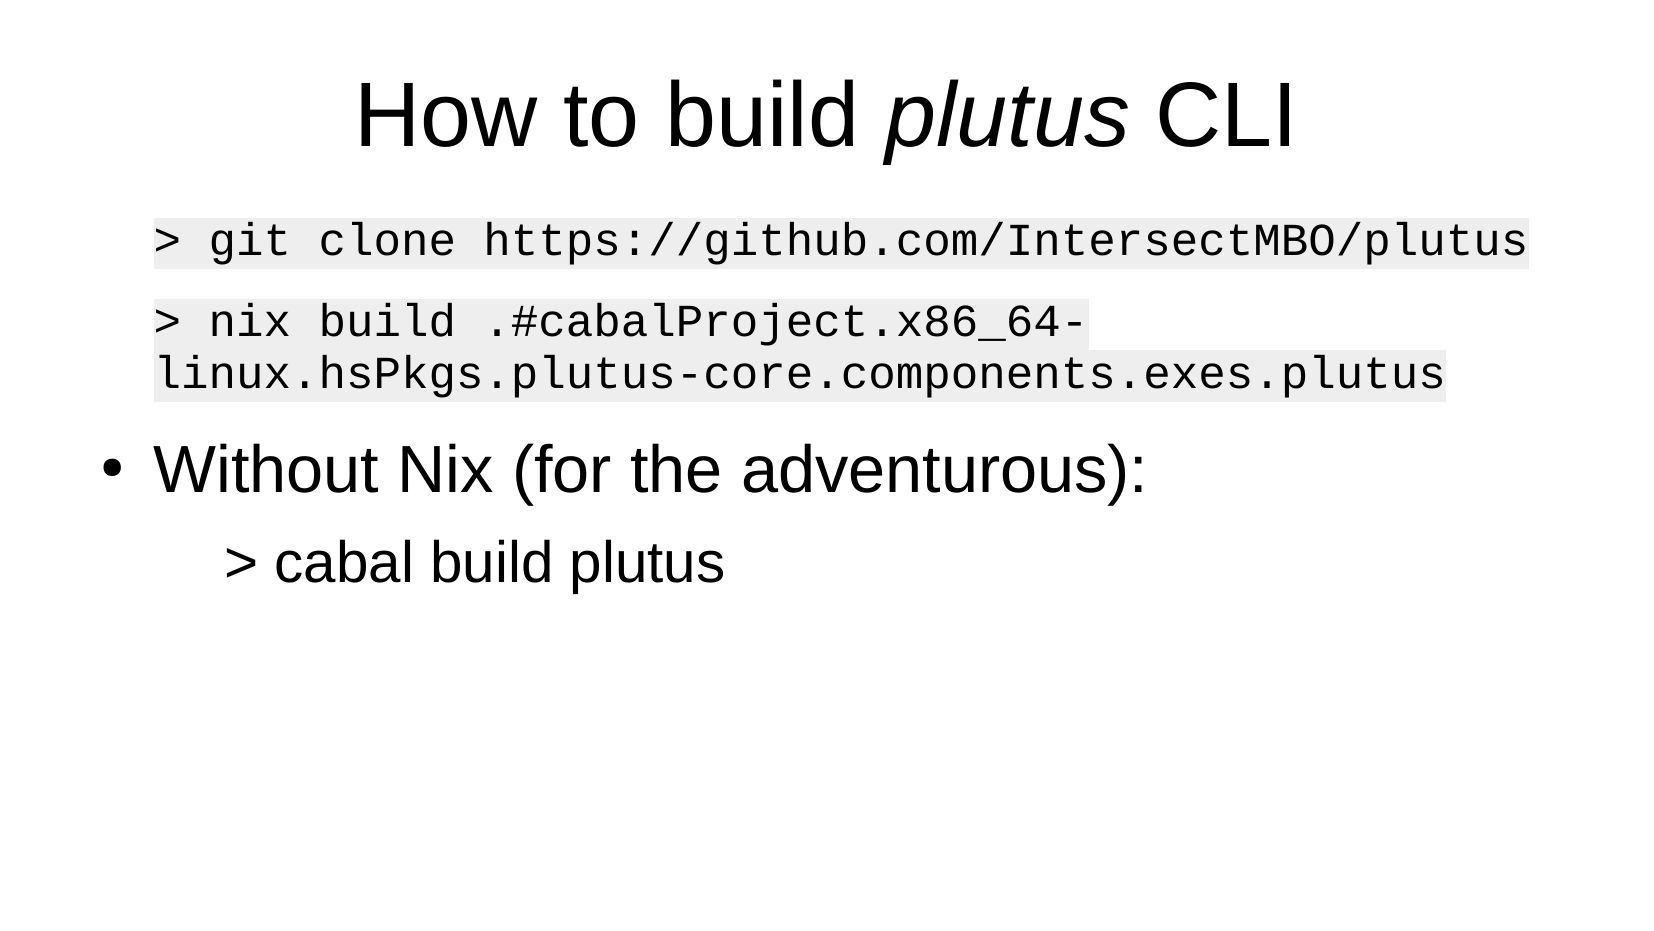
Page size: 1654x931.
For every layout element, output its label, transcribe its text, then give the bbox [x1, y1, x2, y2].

title How to build plutus CLI [82, 37, 1571, 193]
list > git clone https://github.com/IntersectMBO/plutus > nix build .#cabalProject.x86_64-linux.hsPkgs.plutus-core.components.exes.plutus Without Nix (for the adventurous): > cabal build plutus [82, 217, 1571, 758]
